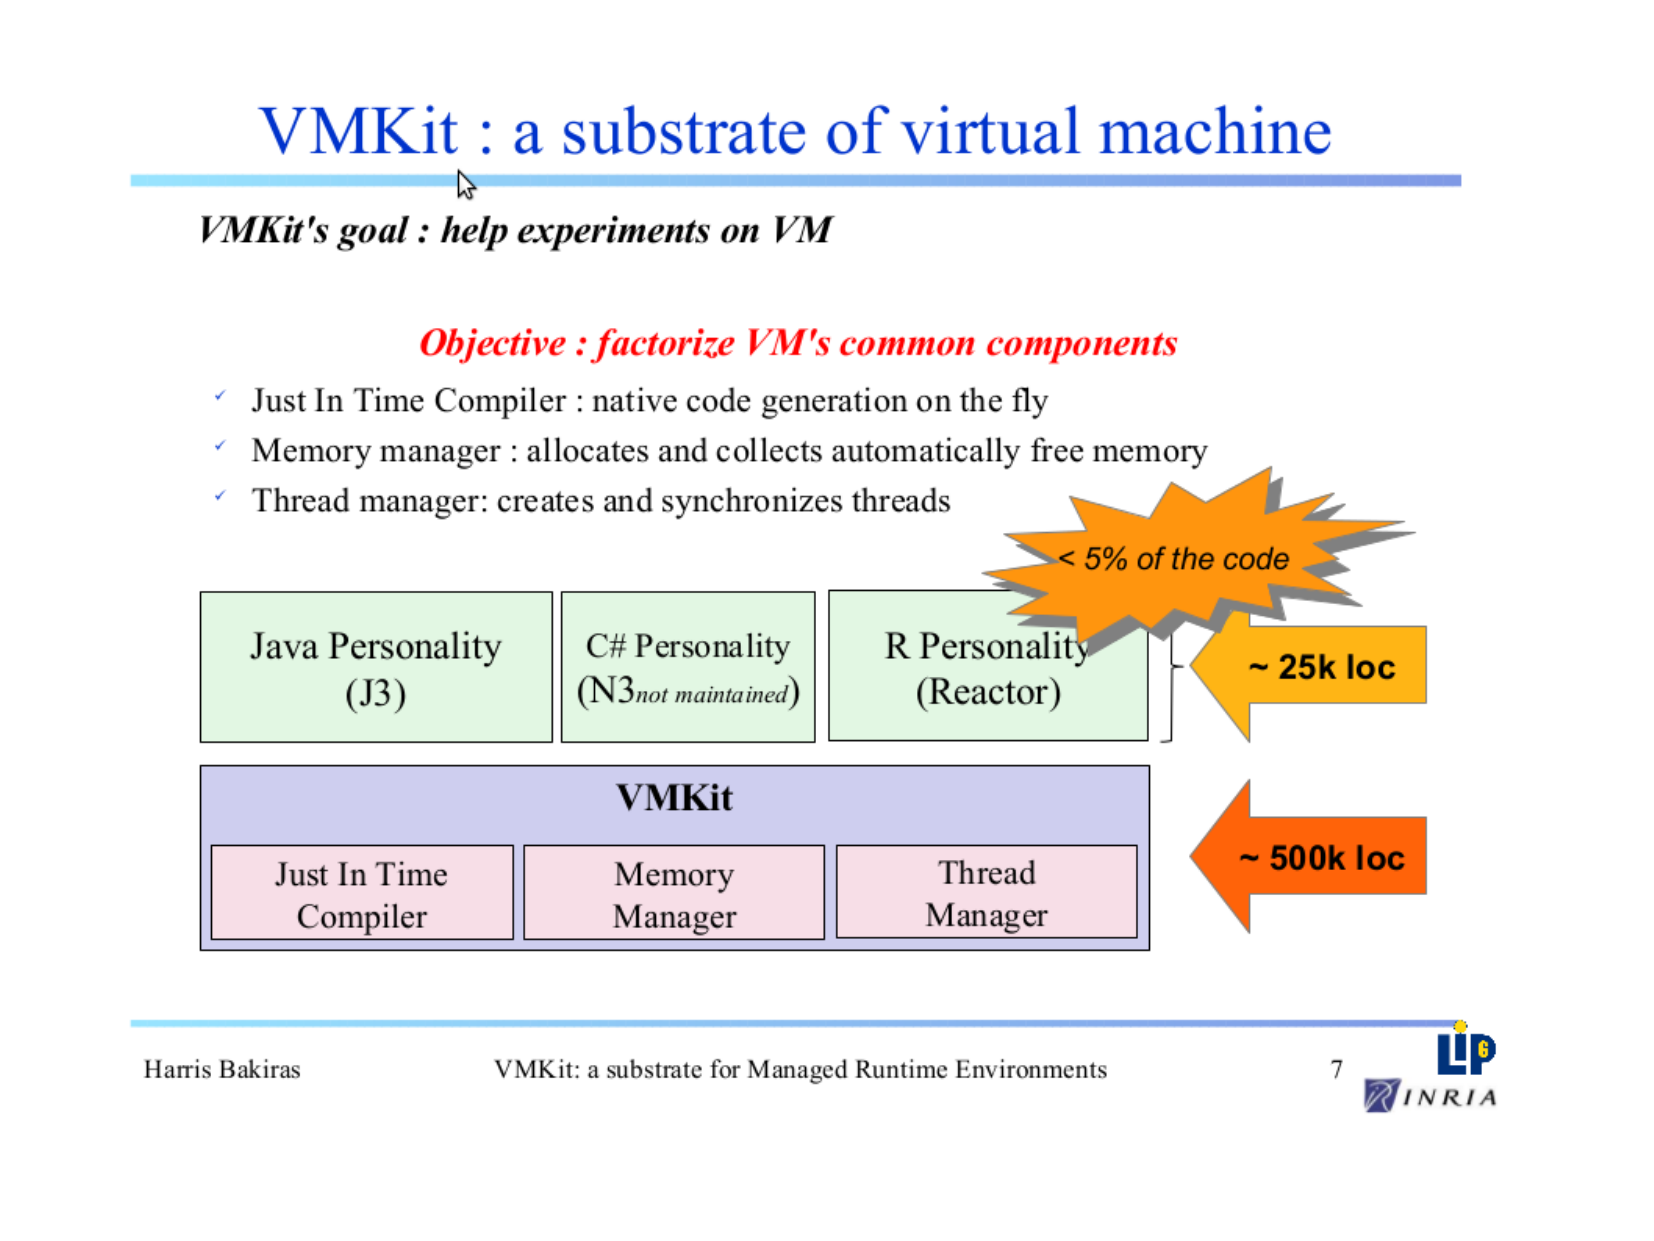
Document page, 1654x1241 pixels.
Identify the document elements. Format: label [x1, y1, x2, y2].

picture [125, 83, 1532, 1161]
